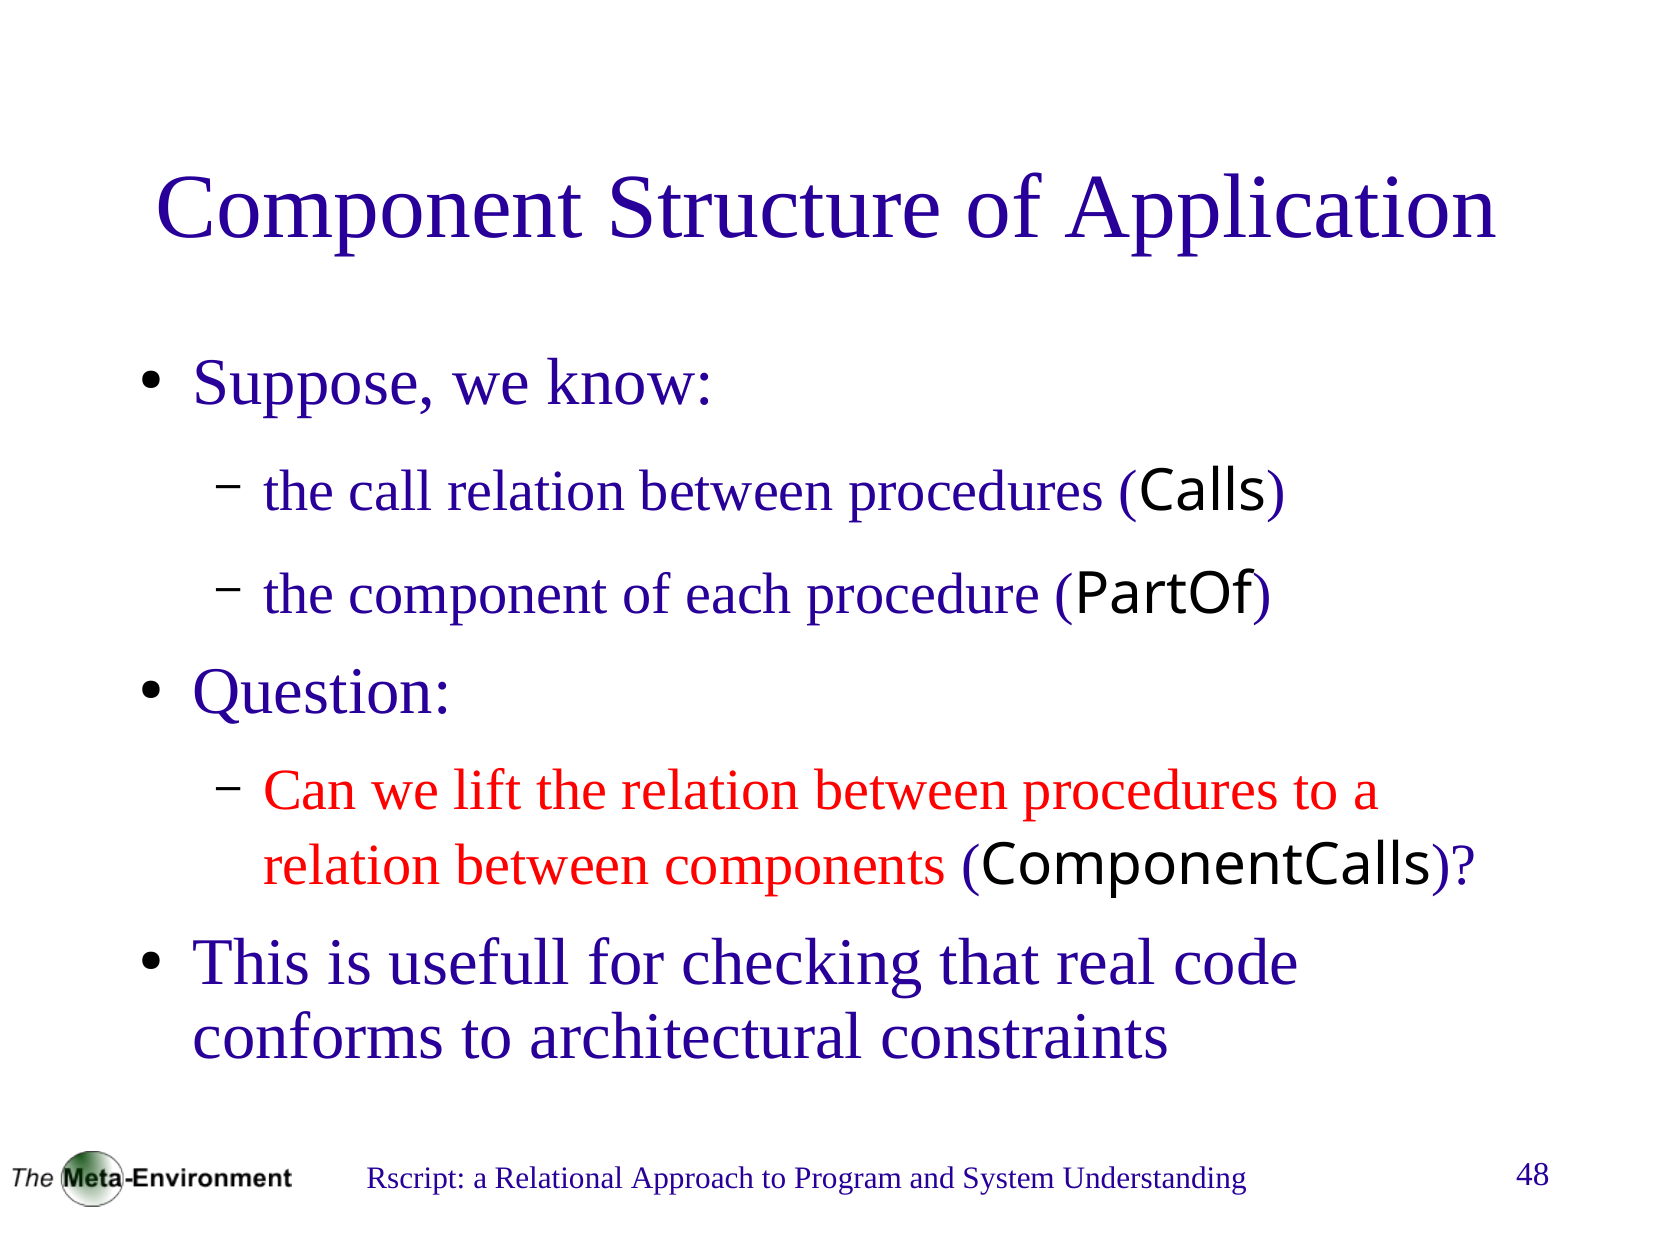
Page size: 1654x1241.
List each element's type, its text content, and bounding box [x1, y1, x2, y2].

title Component Structure of Application [121, 102, 1534, 311]
picture [12, 1151, 292, 1207]
list Suppose, we know: the call relation between procedures (Calls) the component of each procedure (PartOf) Question: Can we lift the relation between procedures to a relation between components (ComponentCalls)? This is usefull for checking that real code conforms to architectural constraints [121, 344, 1534, 1127]
